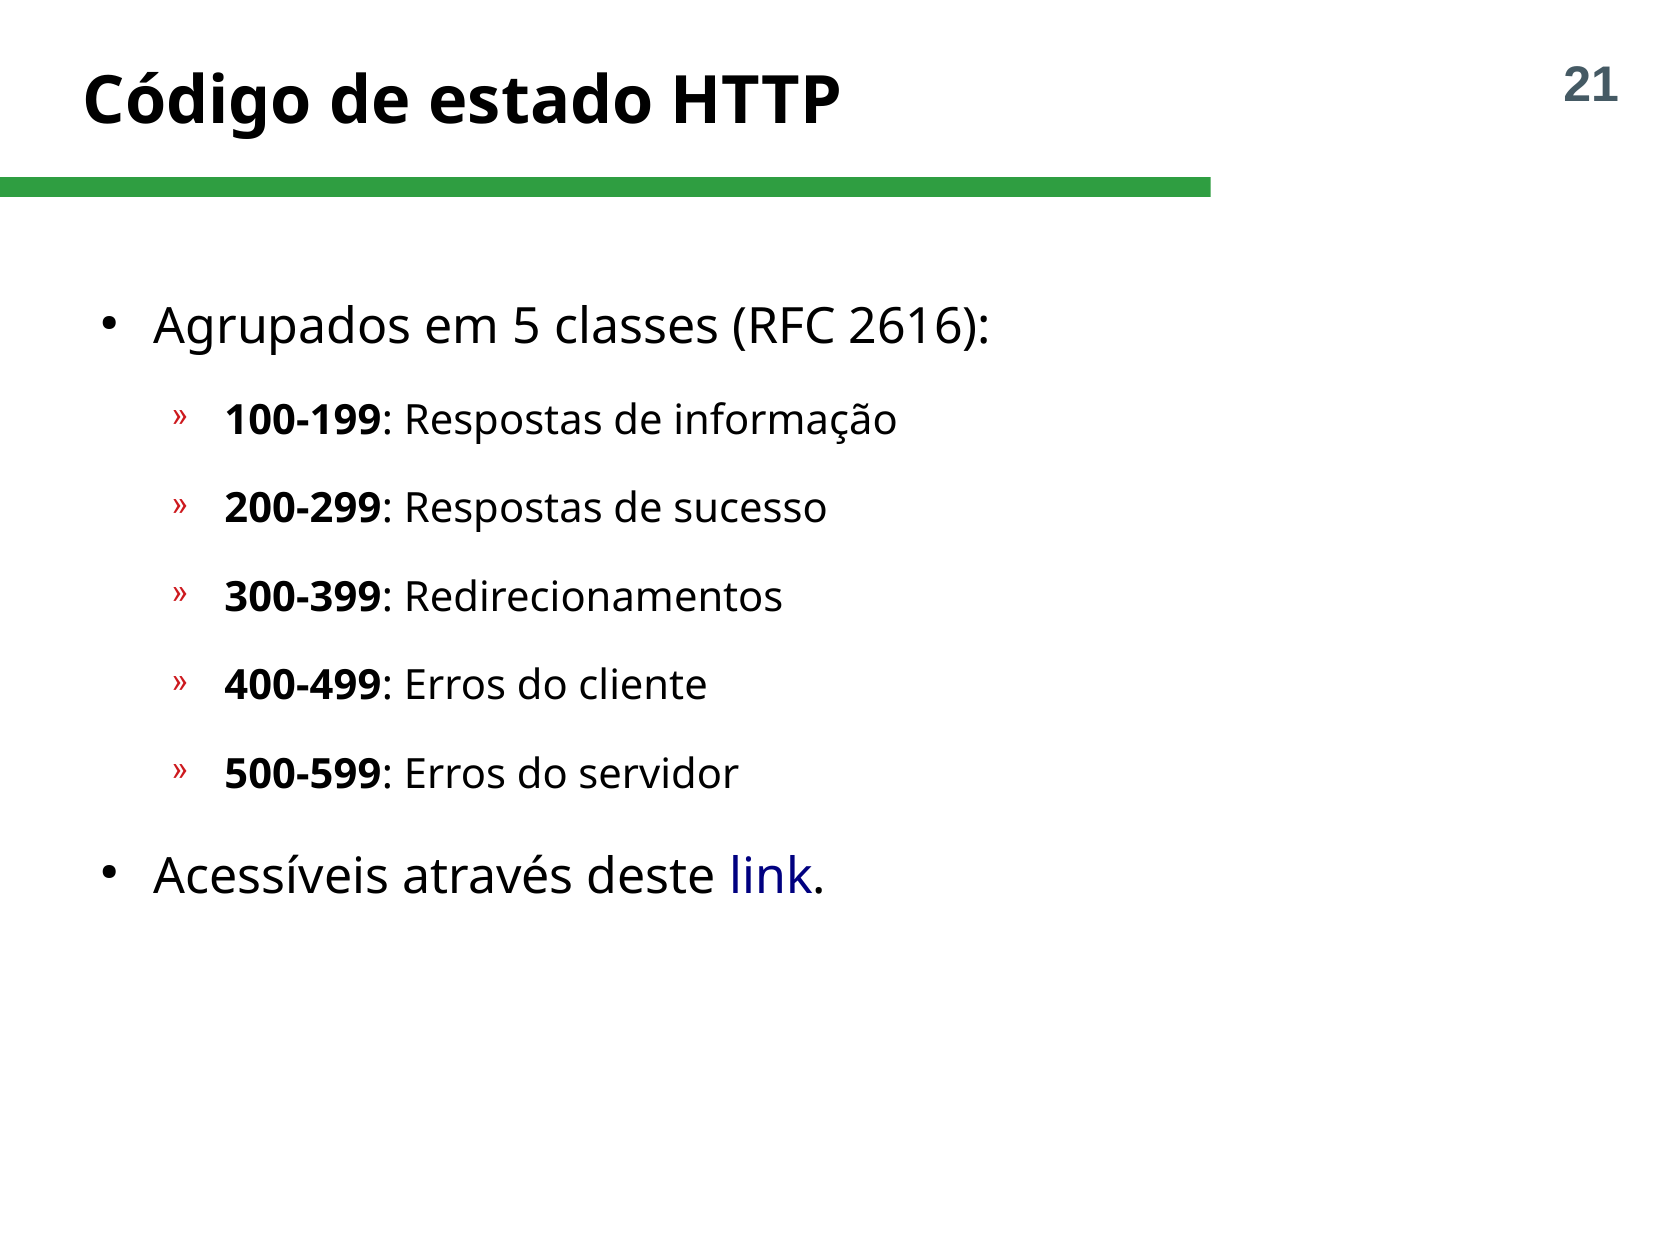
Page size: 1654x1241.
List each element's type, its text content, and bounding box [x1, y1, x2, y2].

title Código de estado HTTP [82, 0, 1152, 202]
list Agrupados em 5 classes (RFC 2616): 100-199: Respostas de informação 200-299: Respostas de sucesso 300-399: Redirecionamentos 400-499: Erros do cliente 500-599: Erros do servidor Acessíveis através deste link. [82, 290, 1571, 1216]
